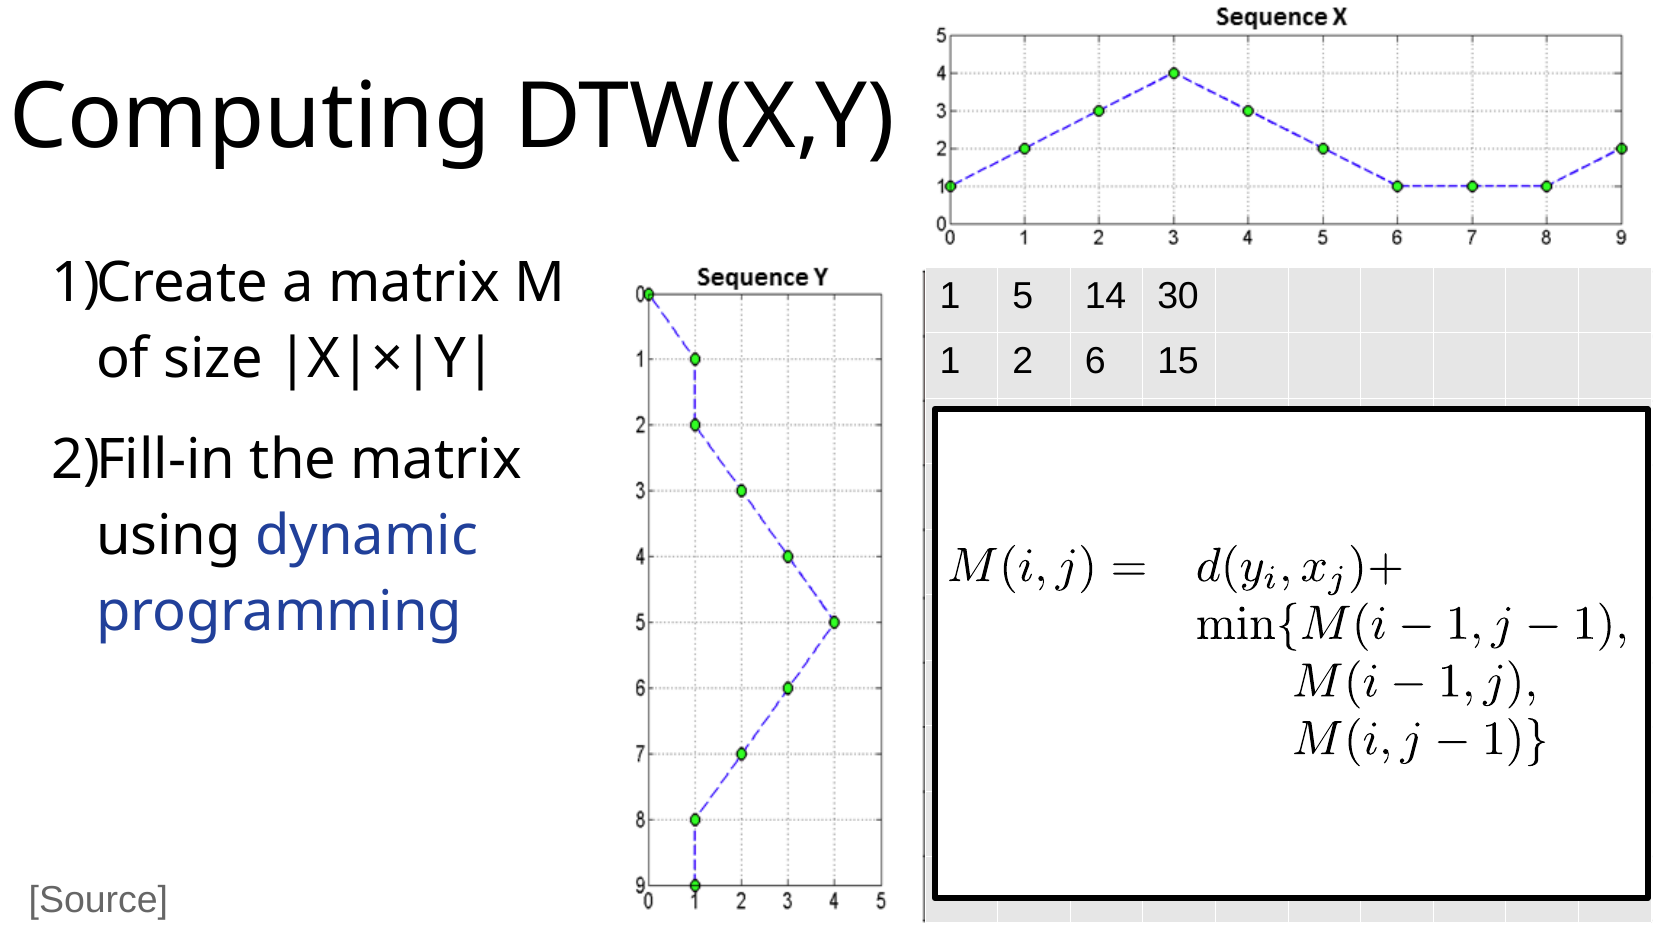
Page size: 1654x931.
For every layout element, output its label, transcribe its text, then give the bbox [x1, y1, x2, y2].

table_cell [1506, 898, 1578, 922]
table_cell [926, 595, 934, 660]
text_box [Source] [13, 871, 209, 929]
table_cell 6 [1071, 333, 1142, 398]
text_box [934, 409, 1648, 898]
picture [622, 2, 1654, 931]
table_cell [926, 464, 934, 529]
table_cell [926, 661, 934, 725]
table_cell [1143, 898, 1215, 922]
table_header [1361, 268, 1433, 332]
table_cell [1289, 898, 1360, 922]
table_header 1 [926, 268, 997, 332]
table_cell 1 [926, 333, 997, 398]
table_cell [1361, 399, 1433, 409]
title Computing DTW(X,Y) [8, 0, 897, 224]
table_cell [1579, 857, 1651, 922]
table_cell [926, 399, 997, 463]
table_cell [926, 726, 934, 791]
list Create a matrix M of size |X|×|Y| Fill-in the matrix using dynamic programming [36, 241, 569, 727]
table_cell [1434, 399, 1505, 409]
table_cell [926, 792, 934, 856]
table_header [1434, 268, 1505, 332]
table_cell [1289, 333, 1360, 398]
table_header 14 [1071, 268, 1142, 332]
table_cell [926, 857, 997, 922]
table_cell [1361, 898, 1433, 922]
table_cell [1579, 333, 1651, 398]
table_header [1289, 268, 1360, 332]
table_cell [1434, 898, 1505, 922]
table_cell [1289, 399, 1360, 409]
table_cell [1506, 333, 1578, 398]
table_header [1216, 268, 1288, 332]
table_cell [1506, 399, 1578, 409]
table_cell [1143, 399, 1215, 409]
table_cell [1216, 399, 1288, 409]
table_header 5 [998, 268, 1070, 332]
table_header 30 [1143, 268, 1215, 332]
table_cell [1216, 333, 1288, 398]
table_cell [1216, 898, 1288, 922]
table_cell [1071, 898, 1142, 922]
table_cell [1579, 399, 1651, 463]
table_header [1506, 268, 1578, 332]
table_cell [1071, 399, 1142, 409]
table_cell 2 [998, 333, 1070, 398]
table_cell [926, 530, 934, 594]
table_cell [998, 399, 1070, 409]
table_header [1579, 268, 1651, 332]
table_cell [998, 898, 1070, 922]
table_cell [1361, 333, 1433, 398]
table_cell [1434, 333, 1505, 398]
table_cell 15 [1143, 333, 1215, 398]
